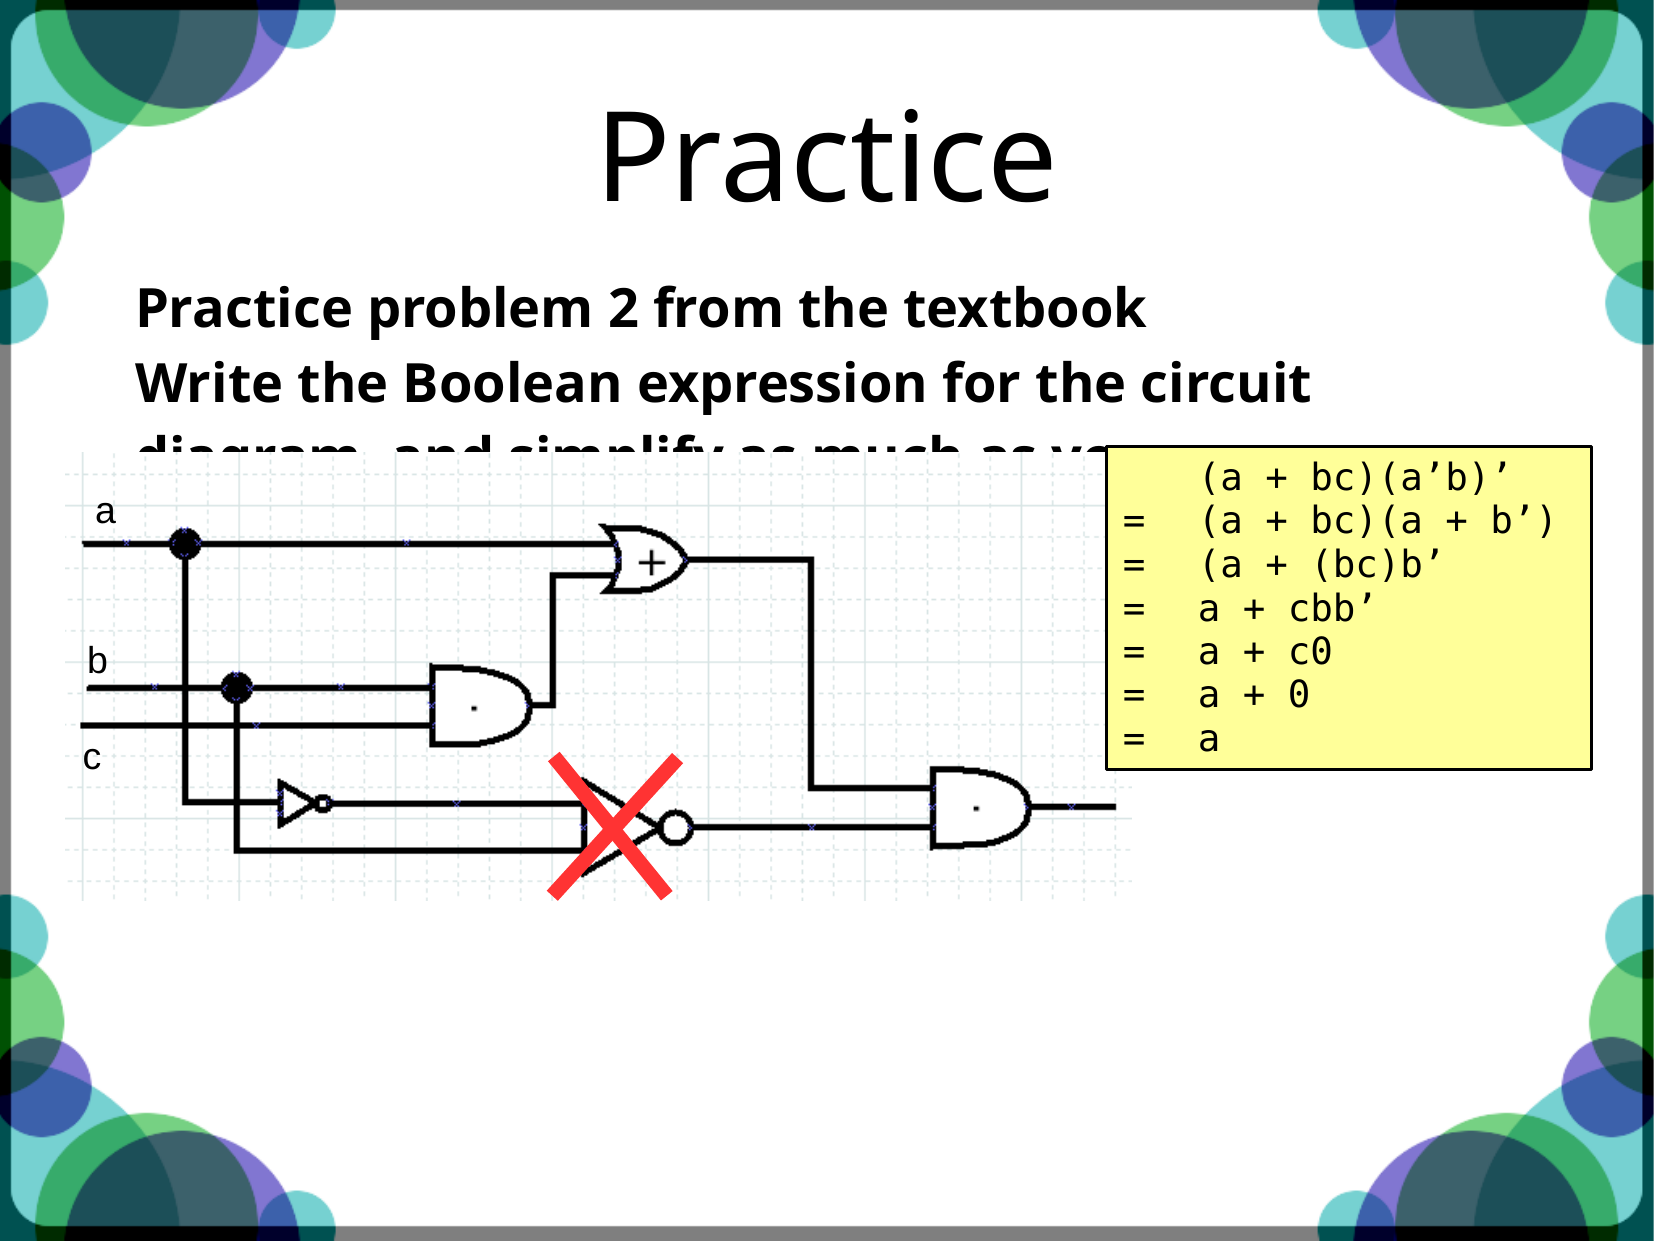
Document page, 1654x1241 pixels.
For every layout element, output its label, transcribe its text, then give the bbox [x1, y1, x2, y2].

text_box a [80, 482, 131, 540]
text_box c [68, 727, 110, 785]
text_box Practice problem 2 from the textbook Write the Boolean expression for the circuit diagram, and simplify as much as you can. [135, 771, 1531, 943]
picture [0, 0, 1654, 1241]
title Practice [82, 49, 1571, 257]
text_box b [72, 632, 113, 690]
text_box Practice problem 2 from the textbook Write the Boolean expression for the circuit diagram, and simplify as much as you can. [135, 270, 1531, 452]
text_box (a + bc)(a’b)’ = (a + bc)(a + b’) = (a + (bc)b’ = a + cbb’ = a + c0 = a + 0 = a [1106, 446, 1592, 770]
